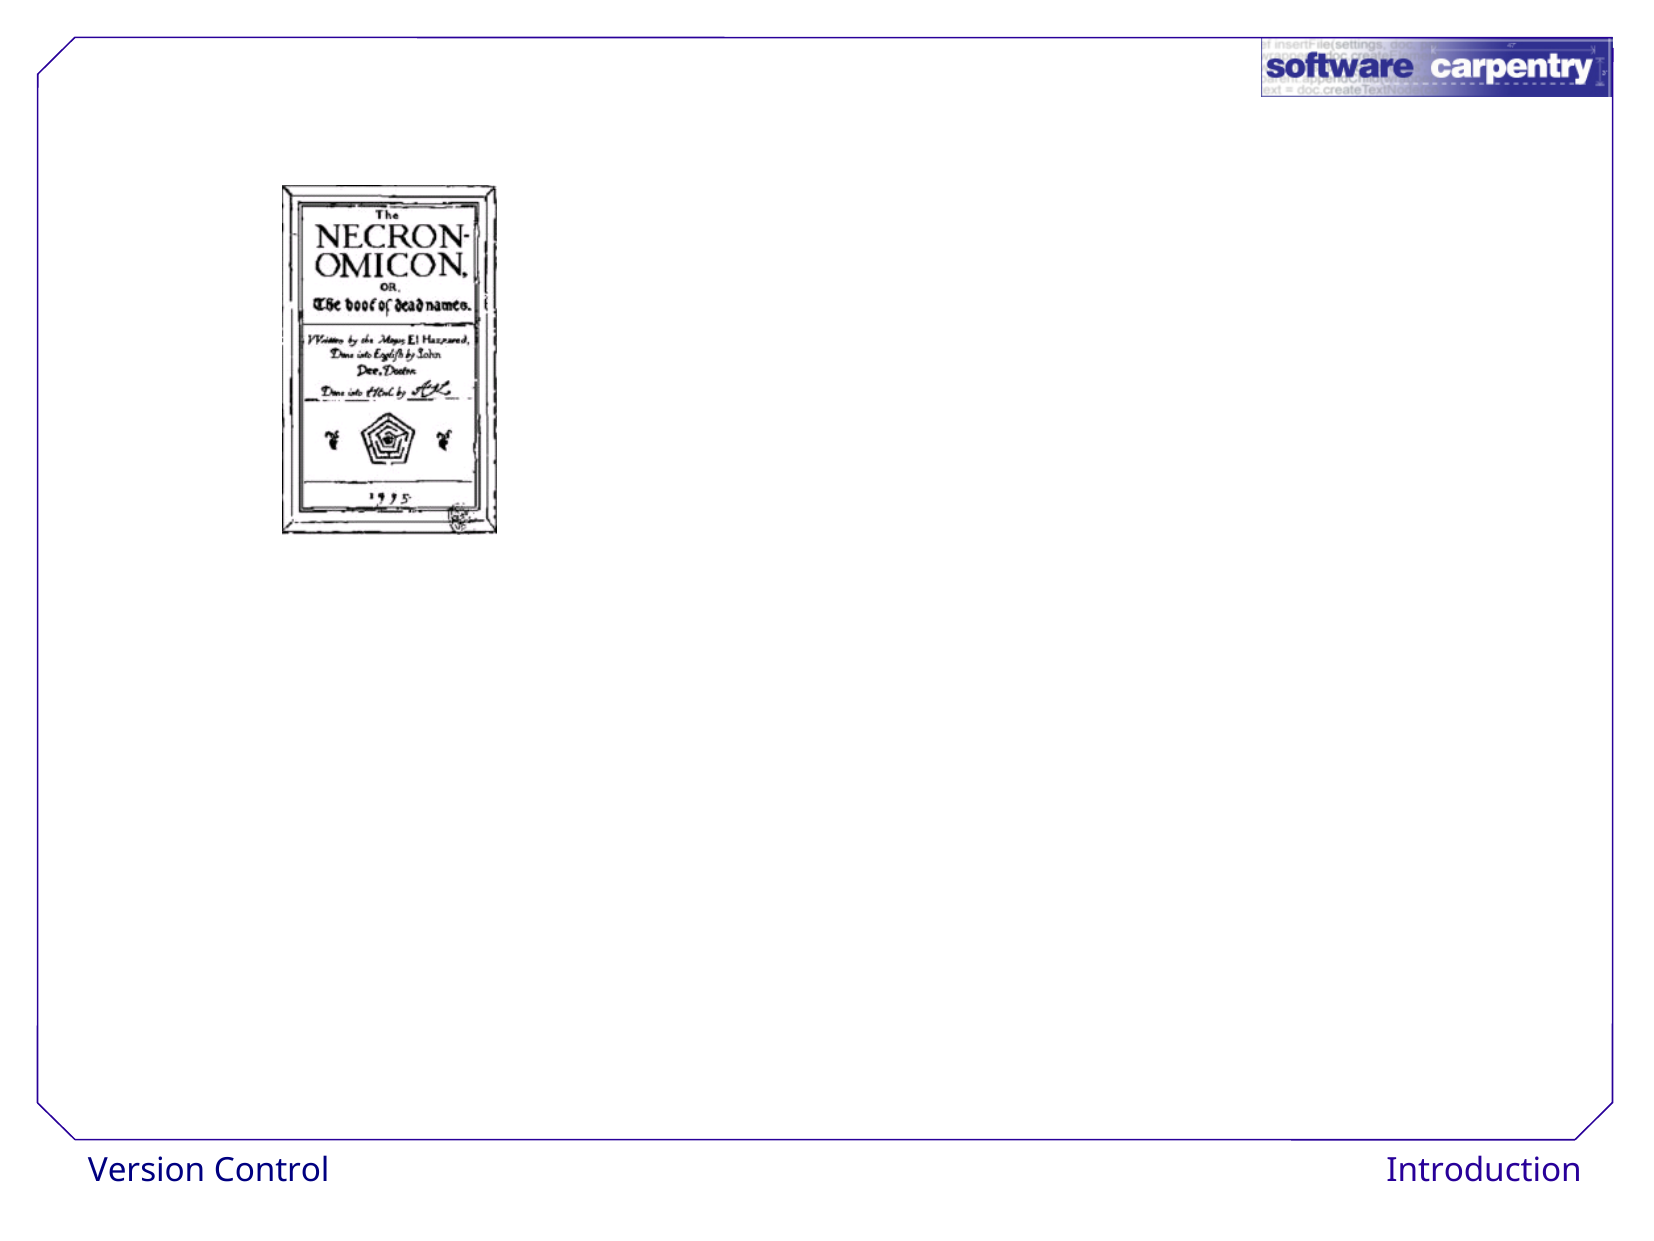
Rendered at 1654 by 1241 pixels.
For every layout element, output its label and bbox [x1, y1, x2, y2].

picture [282, 185, 497, 535]
picture [1261, 39, 1613, 97]
